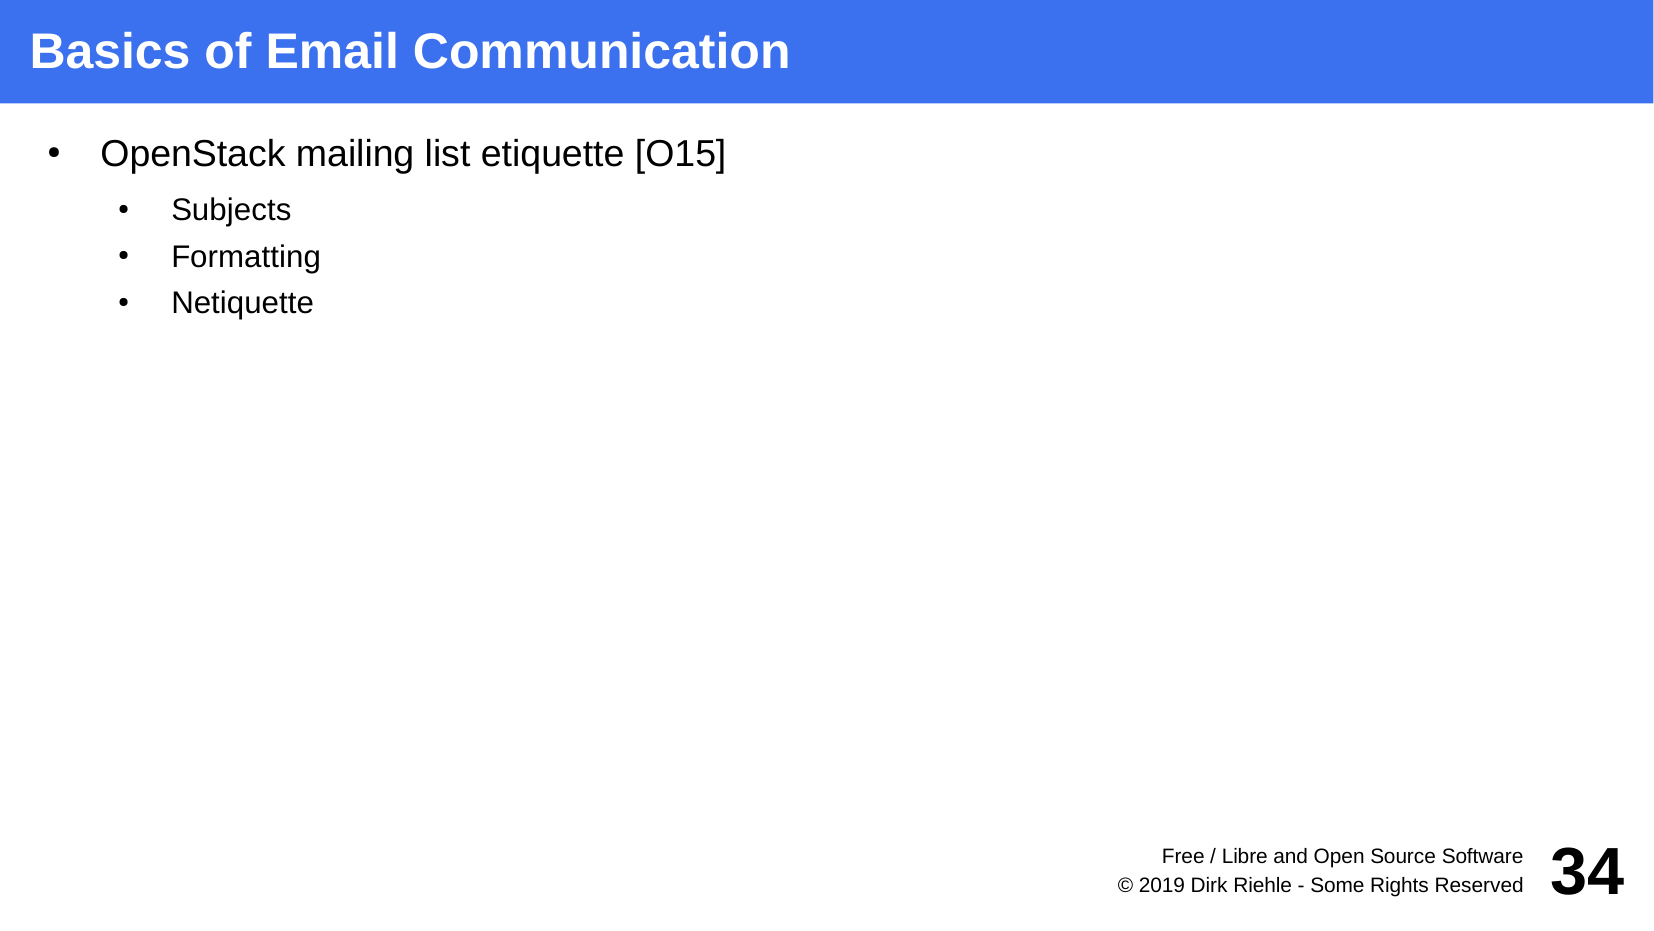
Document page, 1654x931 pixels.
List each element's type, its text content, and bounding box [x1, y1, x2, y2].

list OpenStack mailing list etiquette [O15] Subjects Formatting Netiquette [29, 132, 1625, 813]
title Basics of Email Communication [0, 0, 1654, 104]
